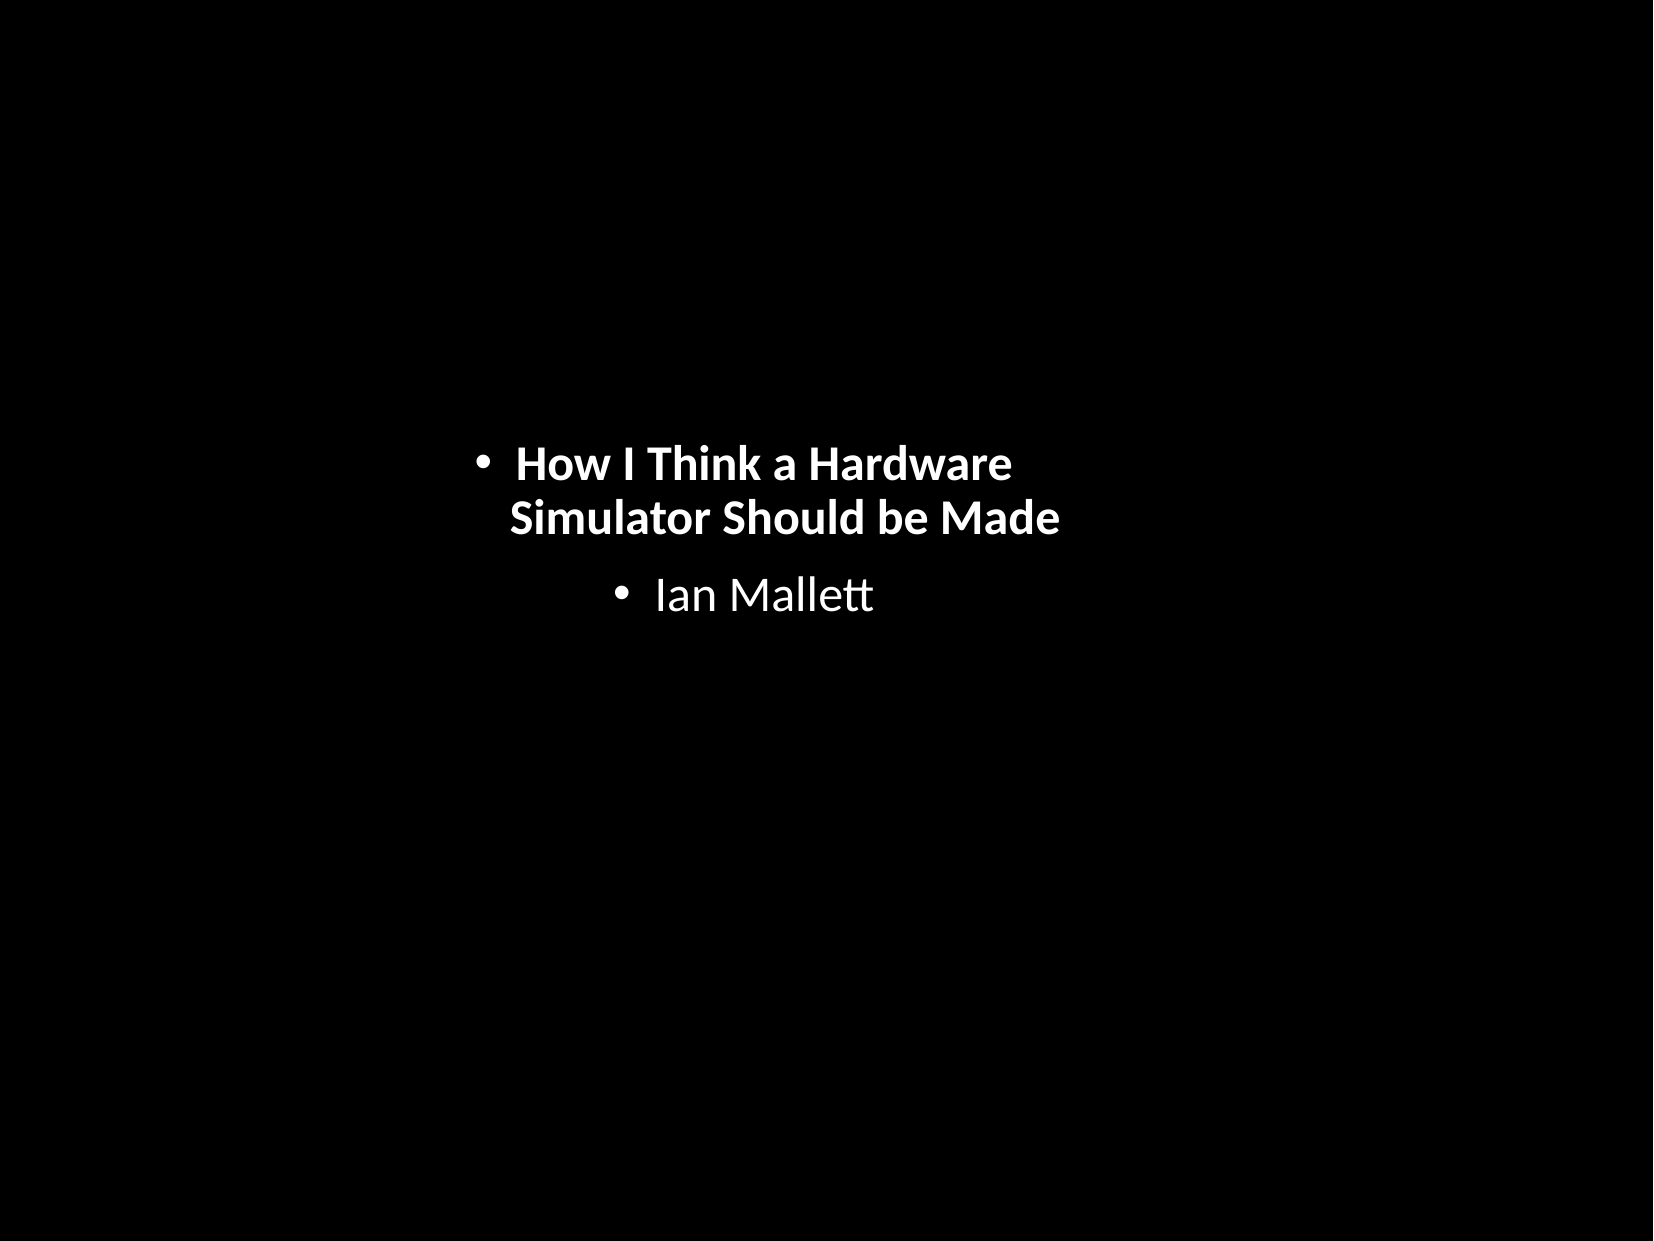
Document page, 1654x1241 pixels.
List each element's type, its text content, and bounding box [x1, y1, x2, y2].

subtitle How I Think a Hardware Simulator Should be Made Ian Mallett [0, 49, 1488, 1010]
